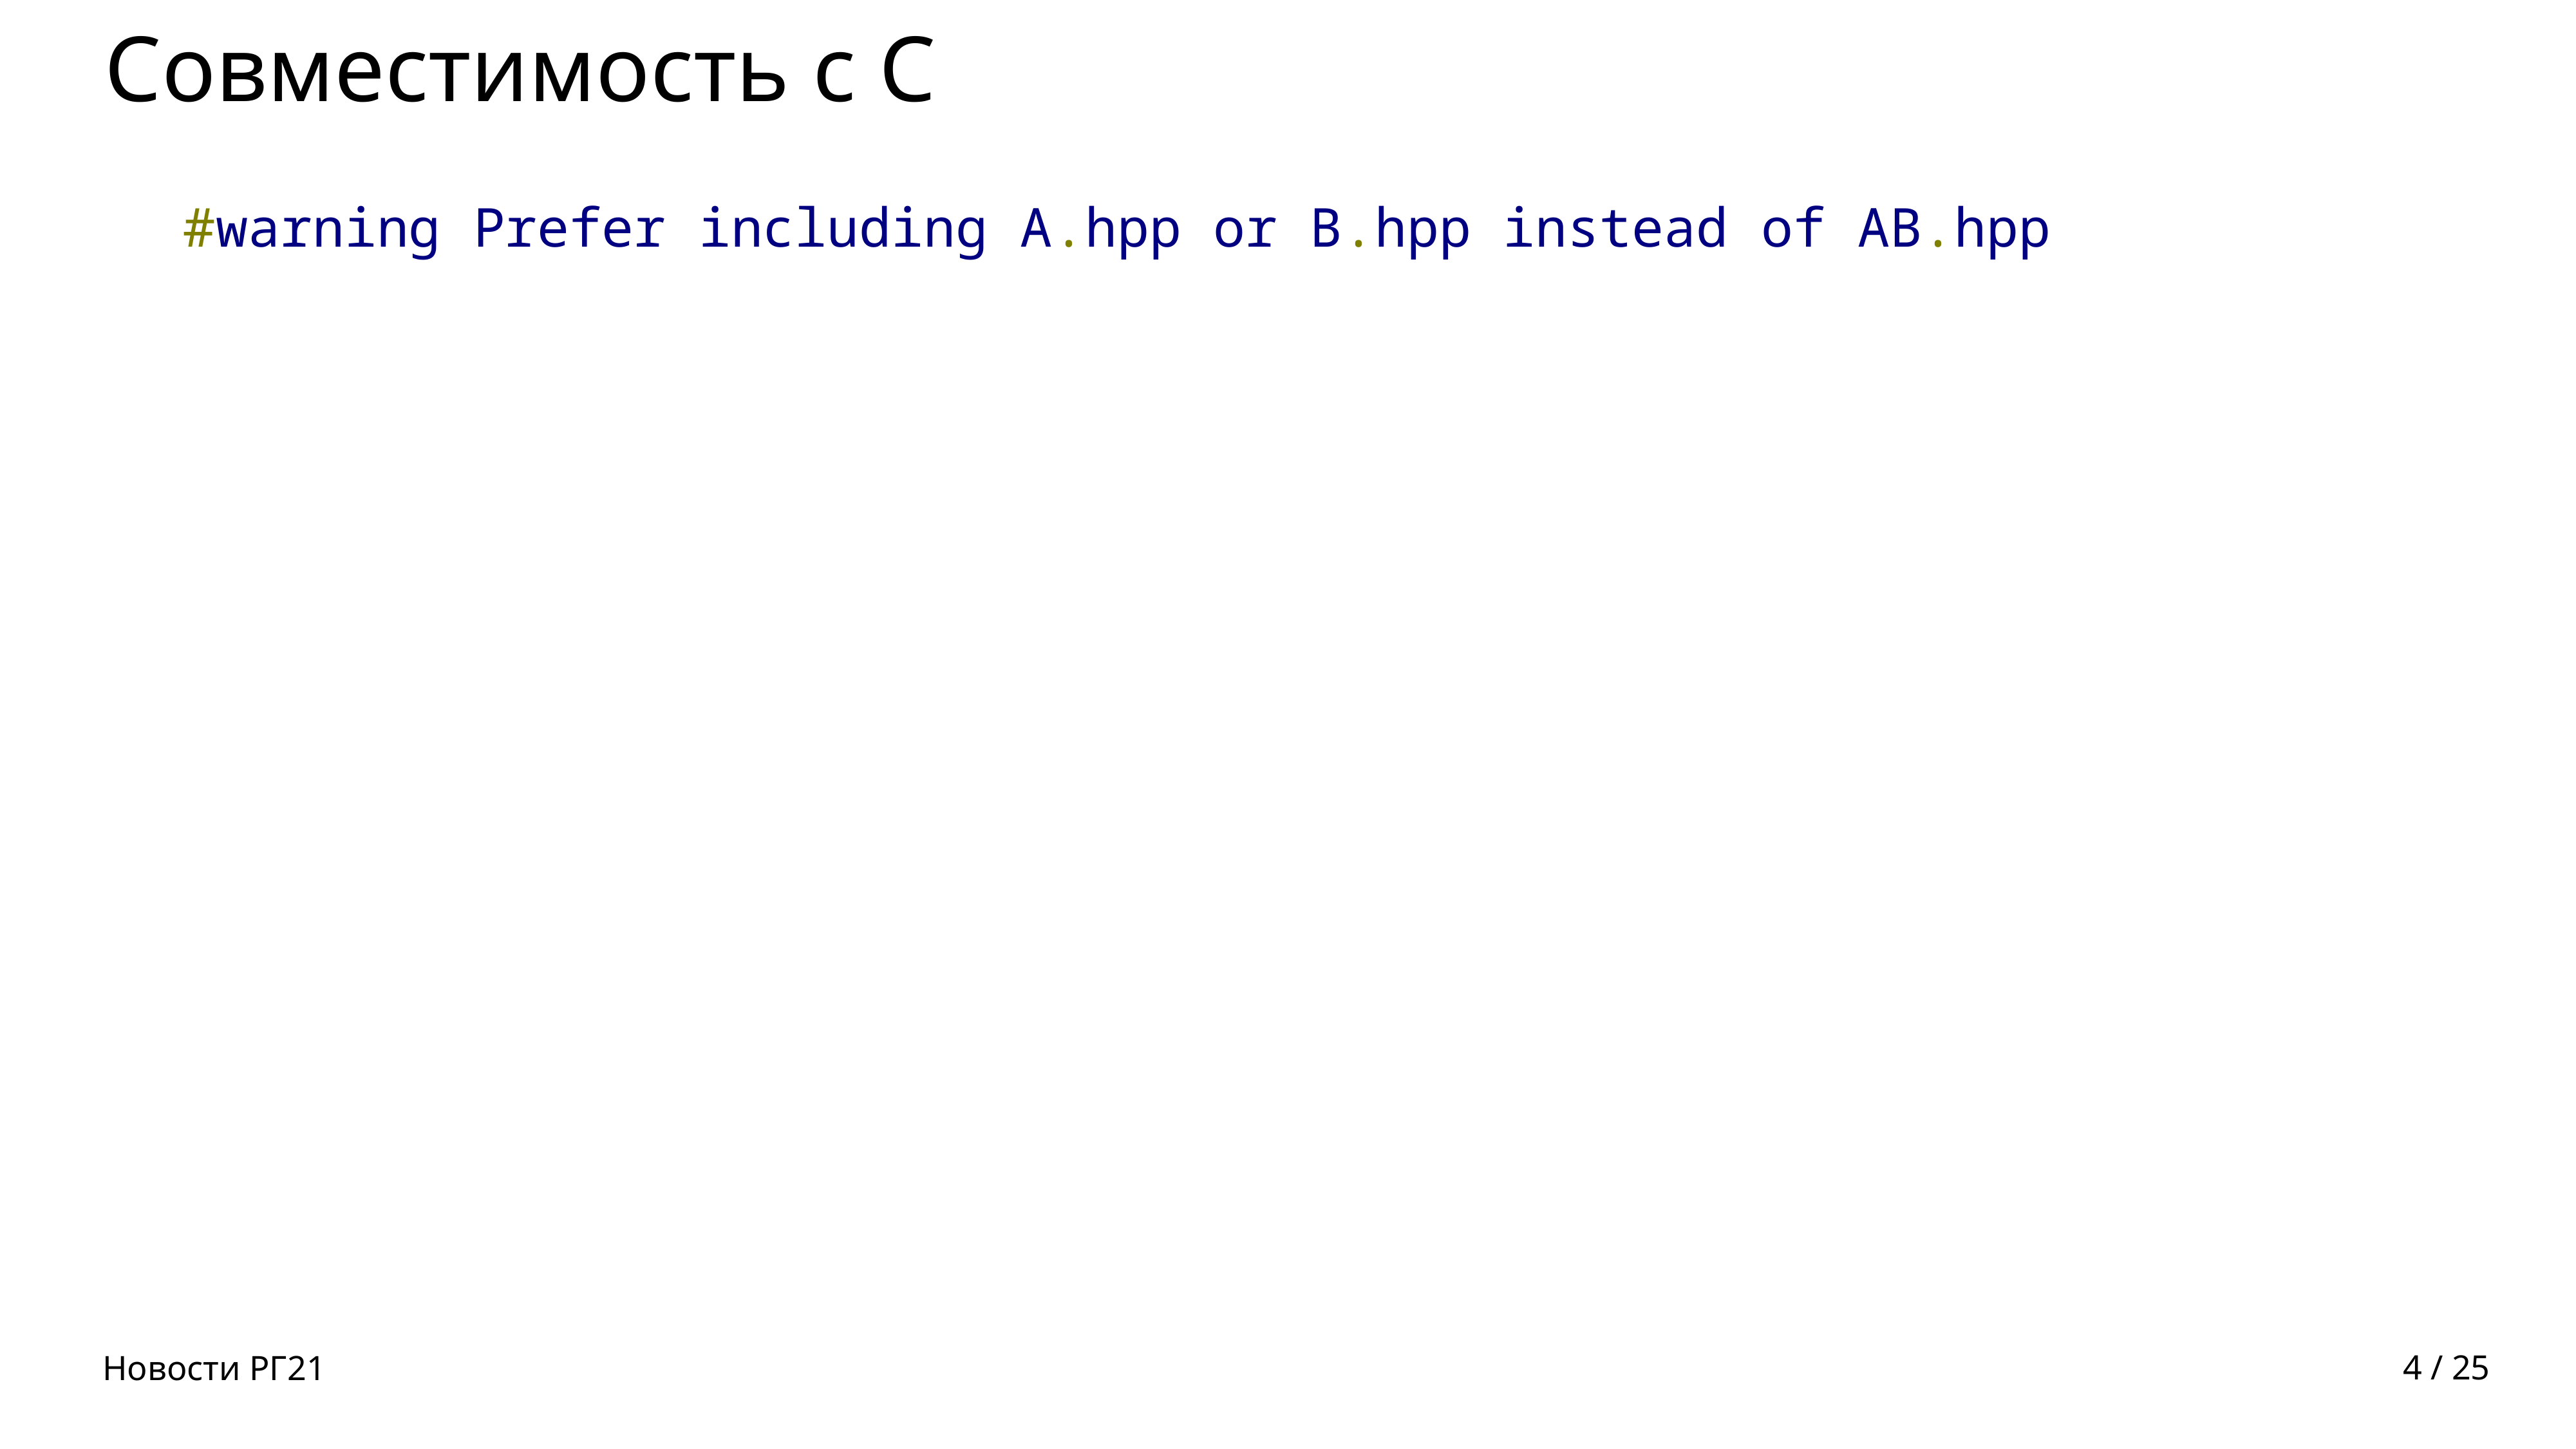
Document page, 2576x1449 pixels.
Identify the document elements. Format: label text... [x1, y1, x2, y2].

title Совместимость с C [95, 19, 2576, 155]
list <number> / 25 [1403, 1338, 2500, 1393]
list Новости РГ21 [93, 1338, 1190, 1393]
text_box #warning Prefer including A.hpp or B.hpp instead of AB.hpp [174, 188, 2410, 1259]
